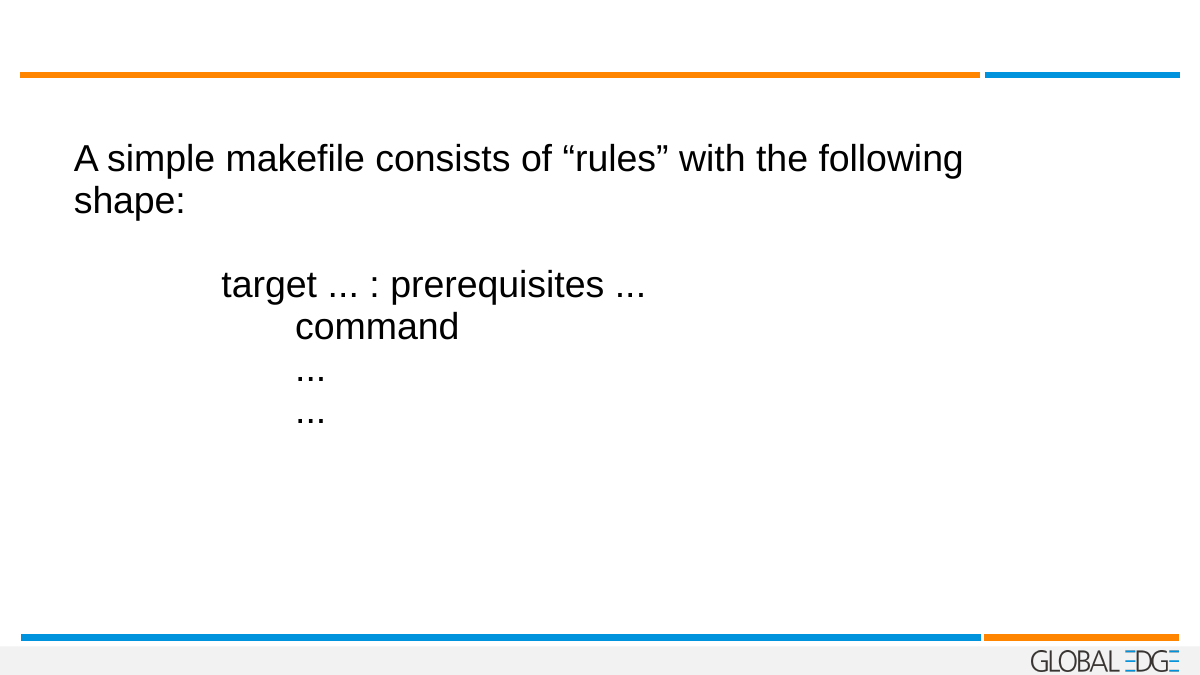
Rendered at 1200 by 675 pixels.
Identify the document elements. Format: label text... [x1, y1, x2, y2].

picture [1031, 650, 1179, 672]
text_box A simple makefile consists of “rules” with the following shape: target ... : prerequisites ... command ... ... [59, 129, 1102, 567]
